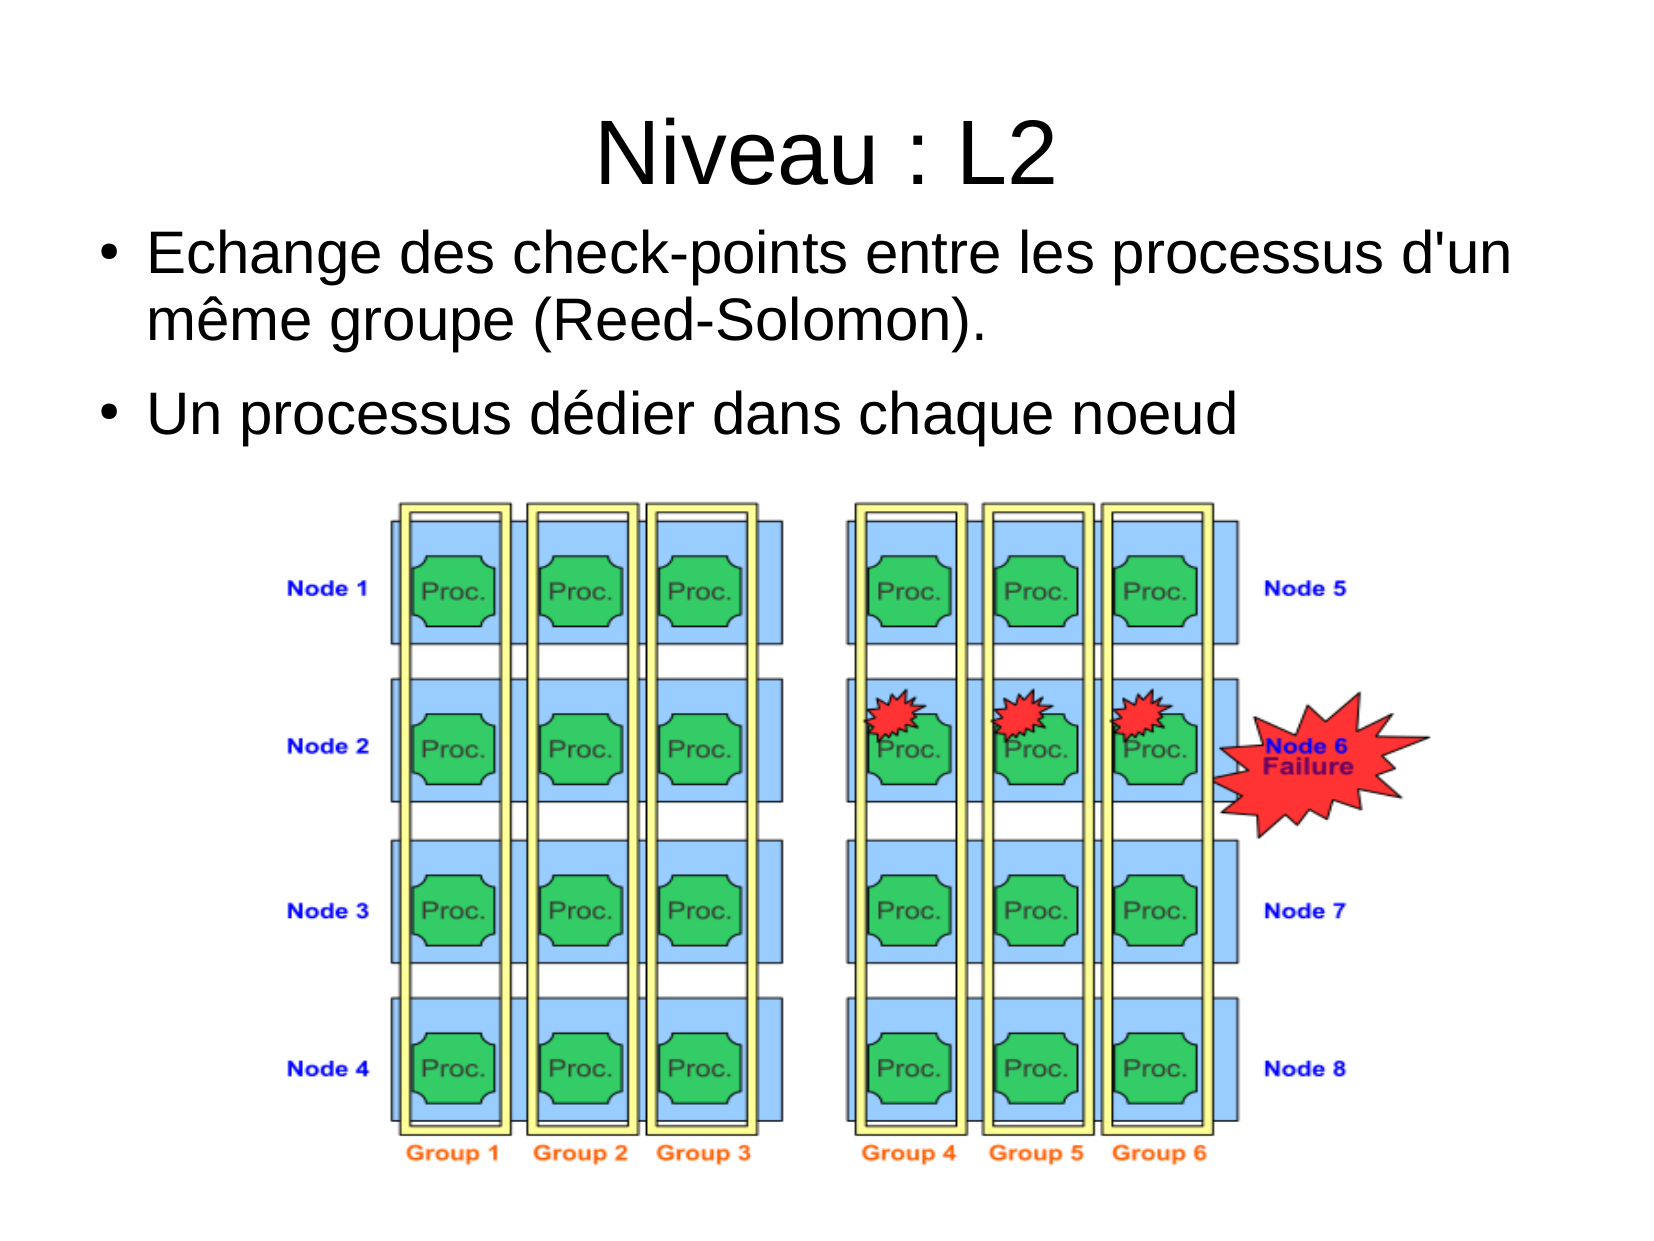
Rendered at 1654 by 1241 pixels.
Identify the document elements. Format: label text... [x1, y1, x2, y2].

list Echange des check-points entre les processus d'un même groupe (Reed-Solomon). Un processus dédier dans chaque noeud [82, 219, 1538, 449]
picture [248, 460, 1453, 1230]
title Niveau : L2 [82, 49, 1571, 257]
